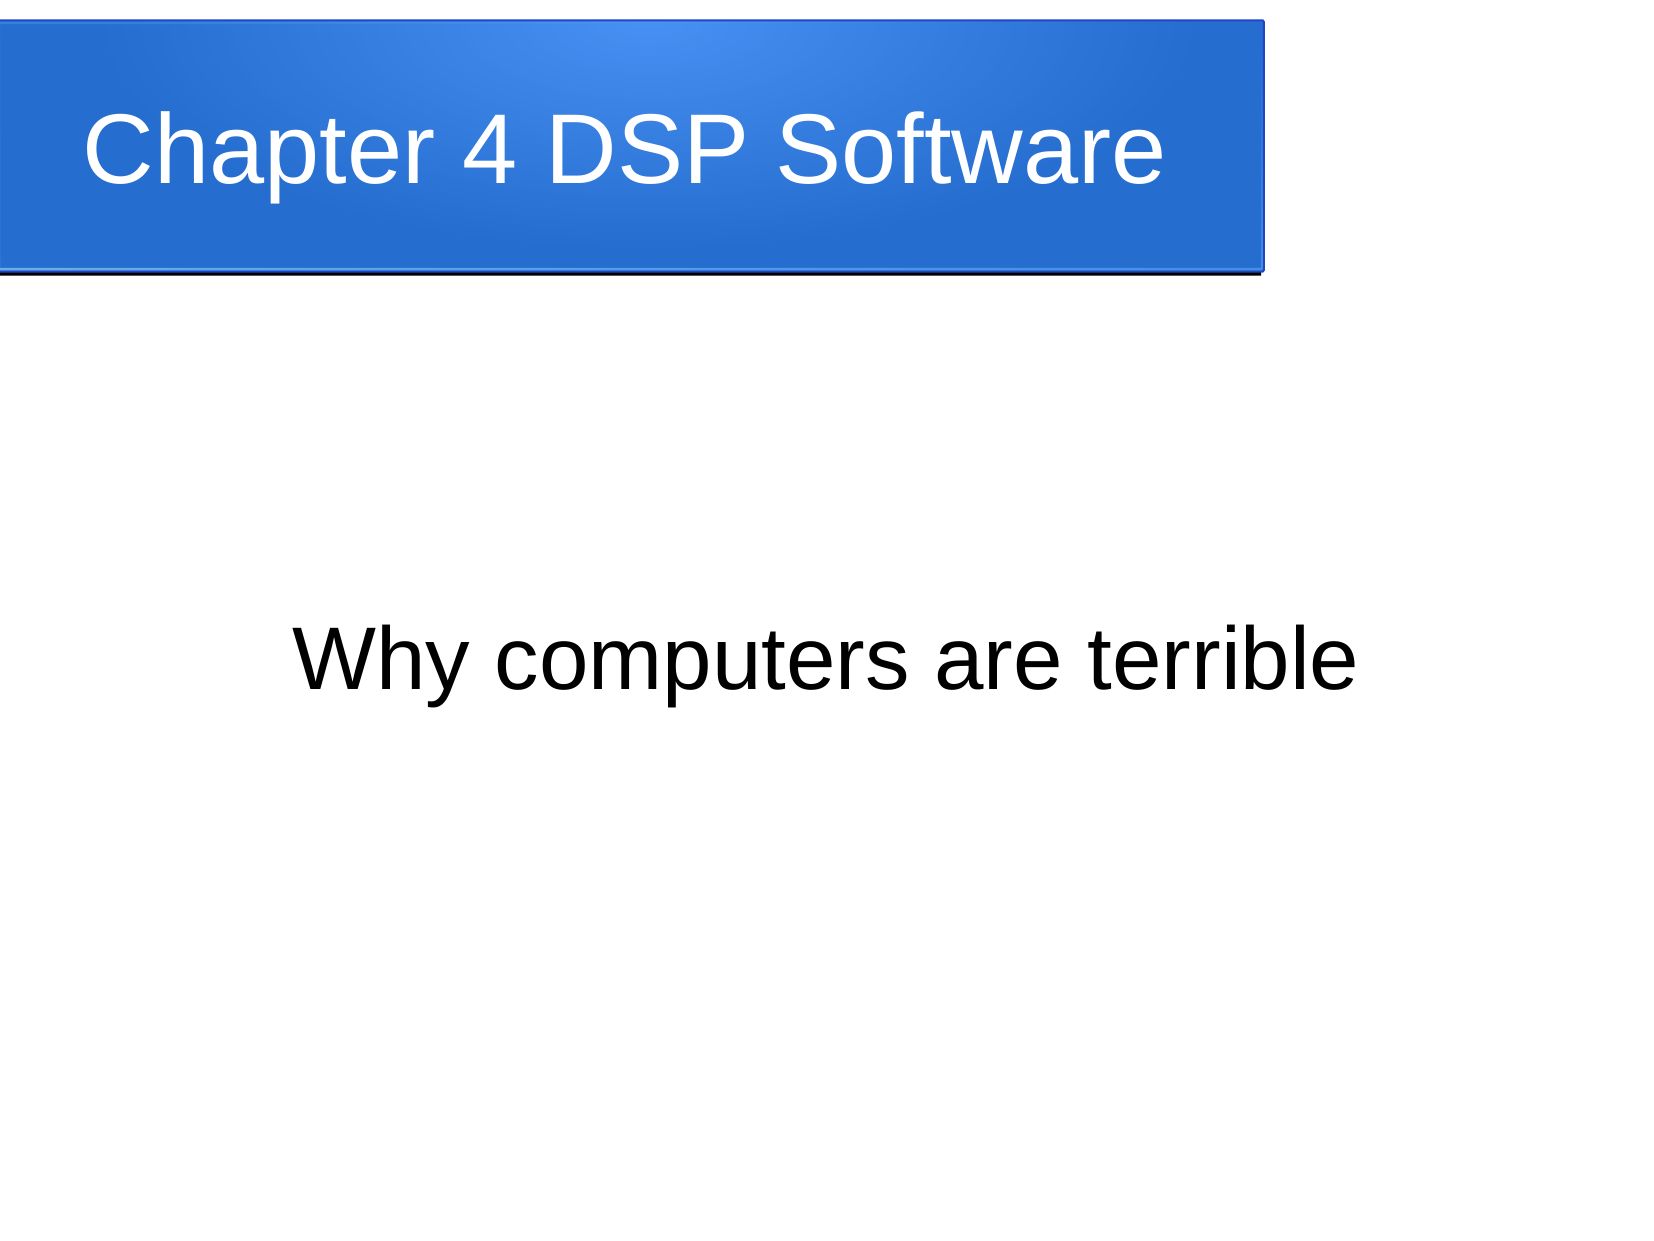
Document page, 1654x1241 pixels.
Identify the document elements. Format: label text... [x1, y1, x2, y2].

title Chapter 4 DSP Software [82, 47, 1235, 252]
subtitle Why computers are terrible [82, 299, 1571, 1019]
